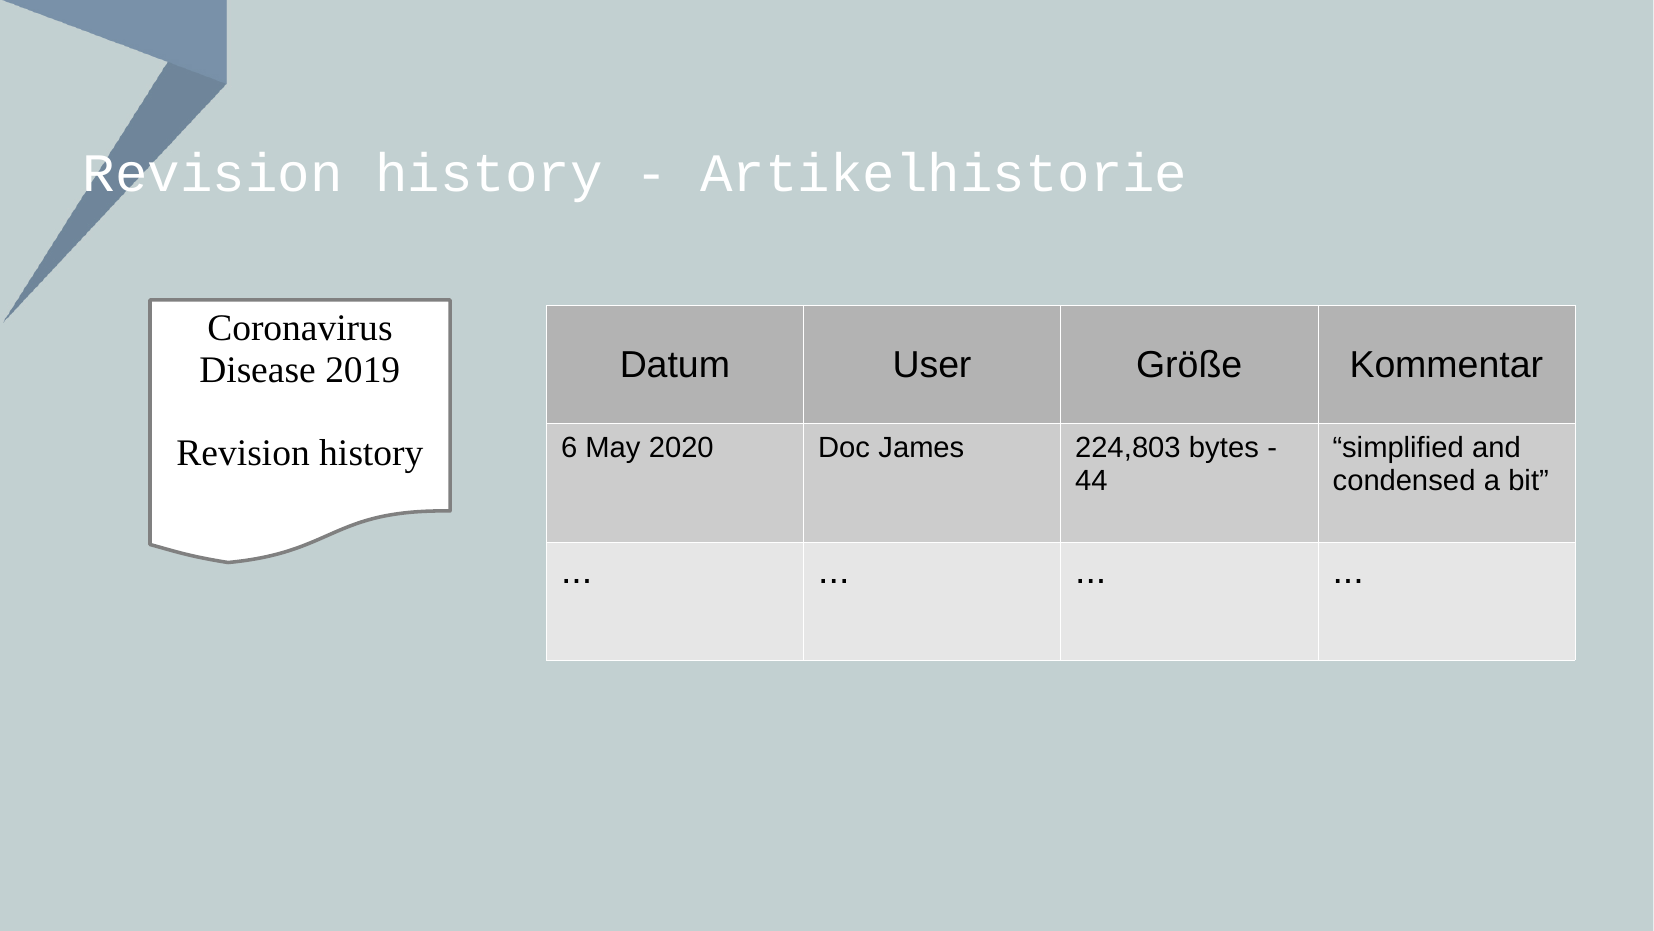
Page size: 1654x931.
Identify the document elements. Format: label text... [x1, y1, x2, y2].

table_cell ... [1319, 543, 1575, 660]
table_header Kommentar [1319, 306, 1575, 423]
table_cell ... [1061, 543, 1318, 660]
table_cell “simplified and condensed a bit” [1319, 424, 1575, 542]
text_box Coronavirus Disease 2019 Revision history [150, 299, 451, 563]
table_cell 224,803 bytes -44 [1061, 424, 1318, 542]
table_cell Doc James [804, 424, 1060, 542]
picture [0, 0, 1654, 931]
table_cell ... [804, 543, 1060, 660]
table_header Größe [1061, 306, 1318, 423]
title Revision history - Artikelhistorie [82, 99, 1571, 255]
table_header User [804, 306, 1060, 423]
table_cell 6 May 2020 [547, 424, 803, 542]
table_cell ... [547, 543, 803, 660]
table_header Datum [547, 306, 803, 423]
